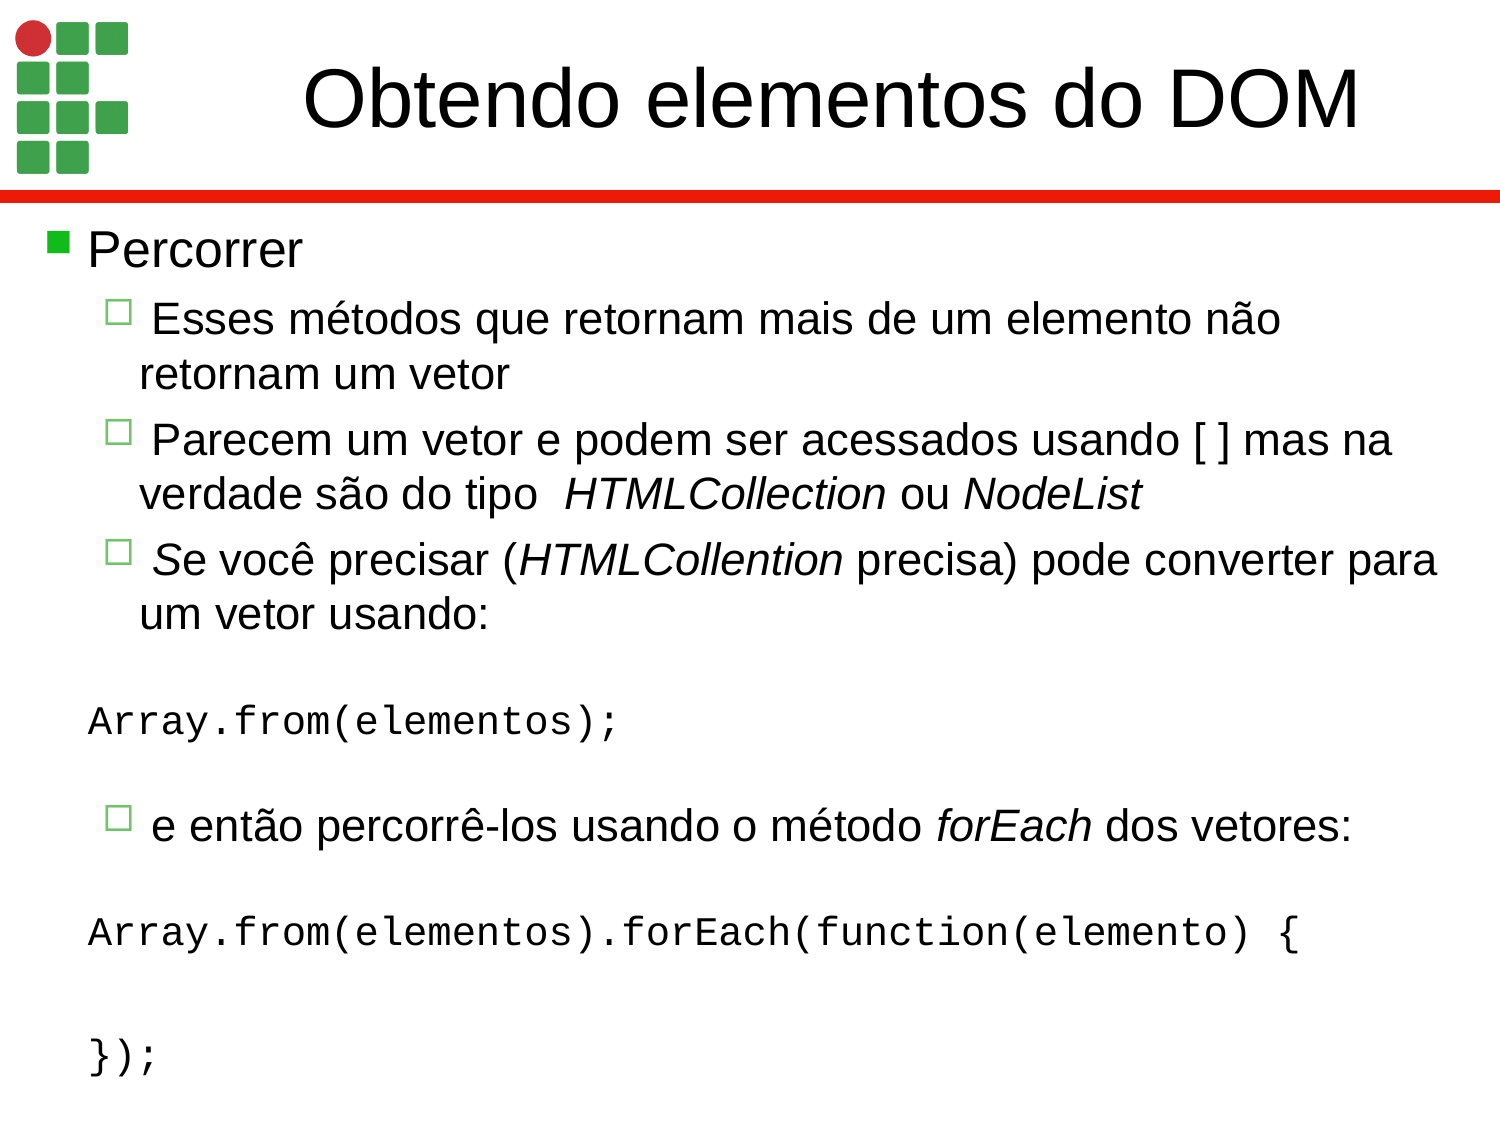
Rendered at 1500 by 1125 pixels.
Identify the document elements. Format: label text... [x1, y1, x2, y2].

picture [14, 16, 130, 178]
title Obtendo elementos do DOM [165, 0, 1500, 202]
list Percorrer Esses métodos que retornam mais de um elemento não retornam um vetor Parecem um vetor e podem ser acessados usando [ ] mas na verdade são do tipo HTMLCollection ou NodeList Se você precisar (HTMLCollention precisa) pode converter para um vetor usando: Array.from(elementos); e então percorrê-los usando o método forEach dos vetores: Array.from(elementos).forEach(function(elemento) { }); [29, 207, 1471, 1087]
